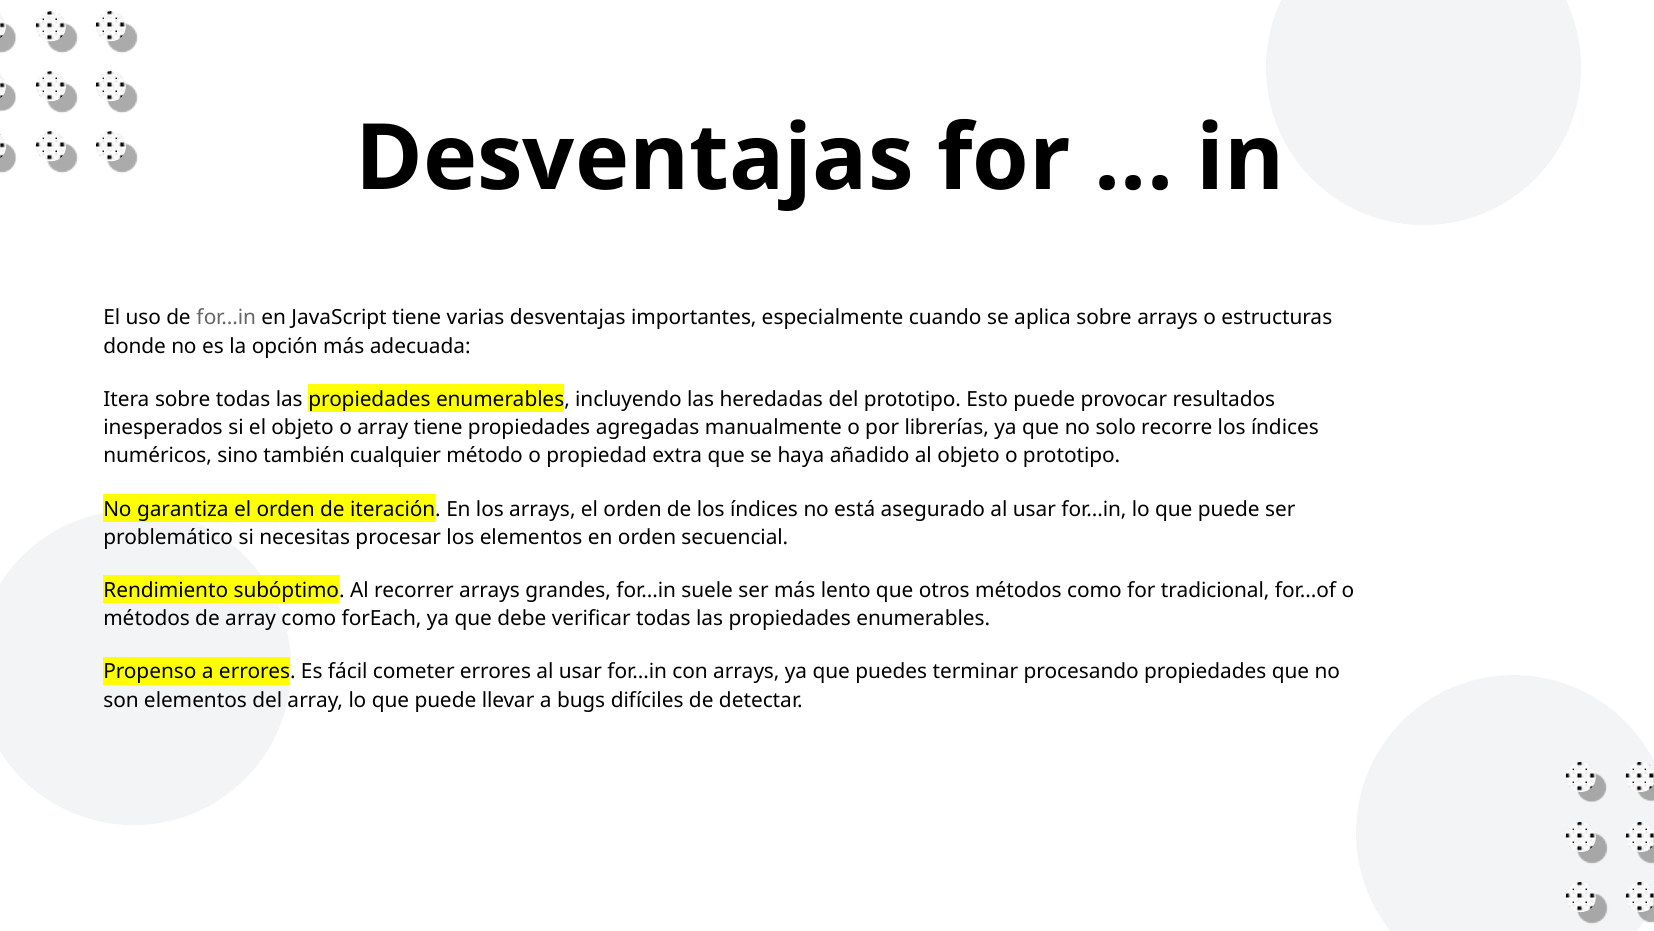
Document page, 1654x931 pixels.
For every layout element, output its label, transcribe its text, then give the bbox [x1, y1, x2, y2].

picture [99, 71, 122, 76]
picture [1565, 882, 1596, 913]
picture [1625, 821, 1654, 853]
title Desventajas for ... in [76, 76, 1565, 233]
picture [0, 134, 7, 159]
picture [35, 11, 66, 42]
picture [1565, 821, 1596, 853]
picture [35, 131, 67, 162]
picture [1625, 881, 1654, 912]
picture [1625, 761, 1654, 792]
picture [0, 74, 6, 99]
picture [95, 11, 126, 42]
picture [1565, 761, 1596, 793]
picture [0, 14, 6, 39]
picture [35, 71, 66, 102]
text_box El uso de for...in en JavaScript tiene varias desventajas importantes, especialmente cuando se aplica sobre arrays o estructuras donde no es la opción más adecuada: Itera sobre todas las propiedades enumerables, incluyendo las heredadas del prototipo. Esto puede provocar resultados inesperados si el objeto o array tiene propiedades agregadas manualmente o por librerías, ya que no solo recorre los índices numéricos, sino también cualquier método o propiedad extra que se haya añadido al objeto o prototipo. No garantiza el orden de iteración. En los arrays, el orden de los índices no está asegurado al usar for...in, lo que puede ser problemático si necesitas procesar los elementos en orden secuencial. Rendimiento subóptimo. Al recorrer arrays grandes, for...in suele ser más lento que otros métodos como for tradicional, for...of o métodos de array como forEach, ya que debe verificar todas las propiedades enumerables. Propenso a errores. Es fácil cometer errores al usar for...in con arrays, ya que puedes terminar procesando propiedades que no son elementos del array, lo que puede llevar a bugs difíciles de detectar. [88, 295, 1388, 825]
